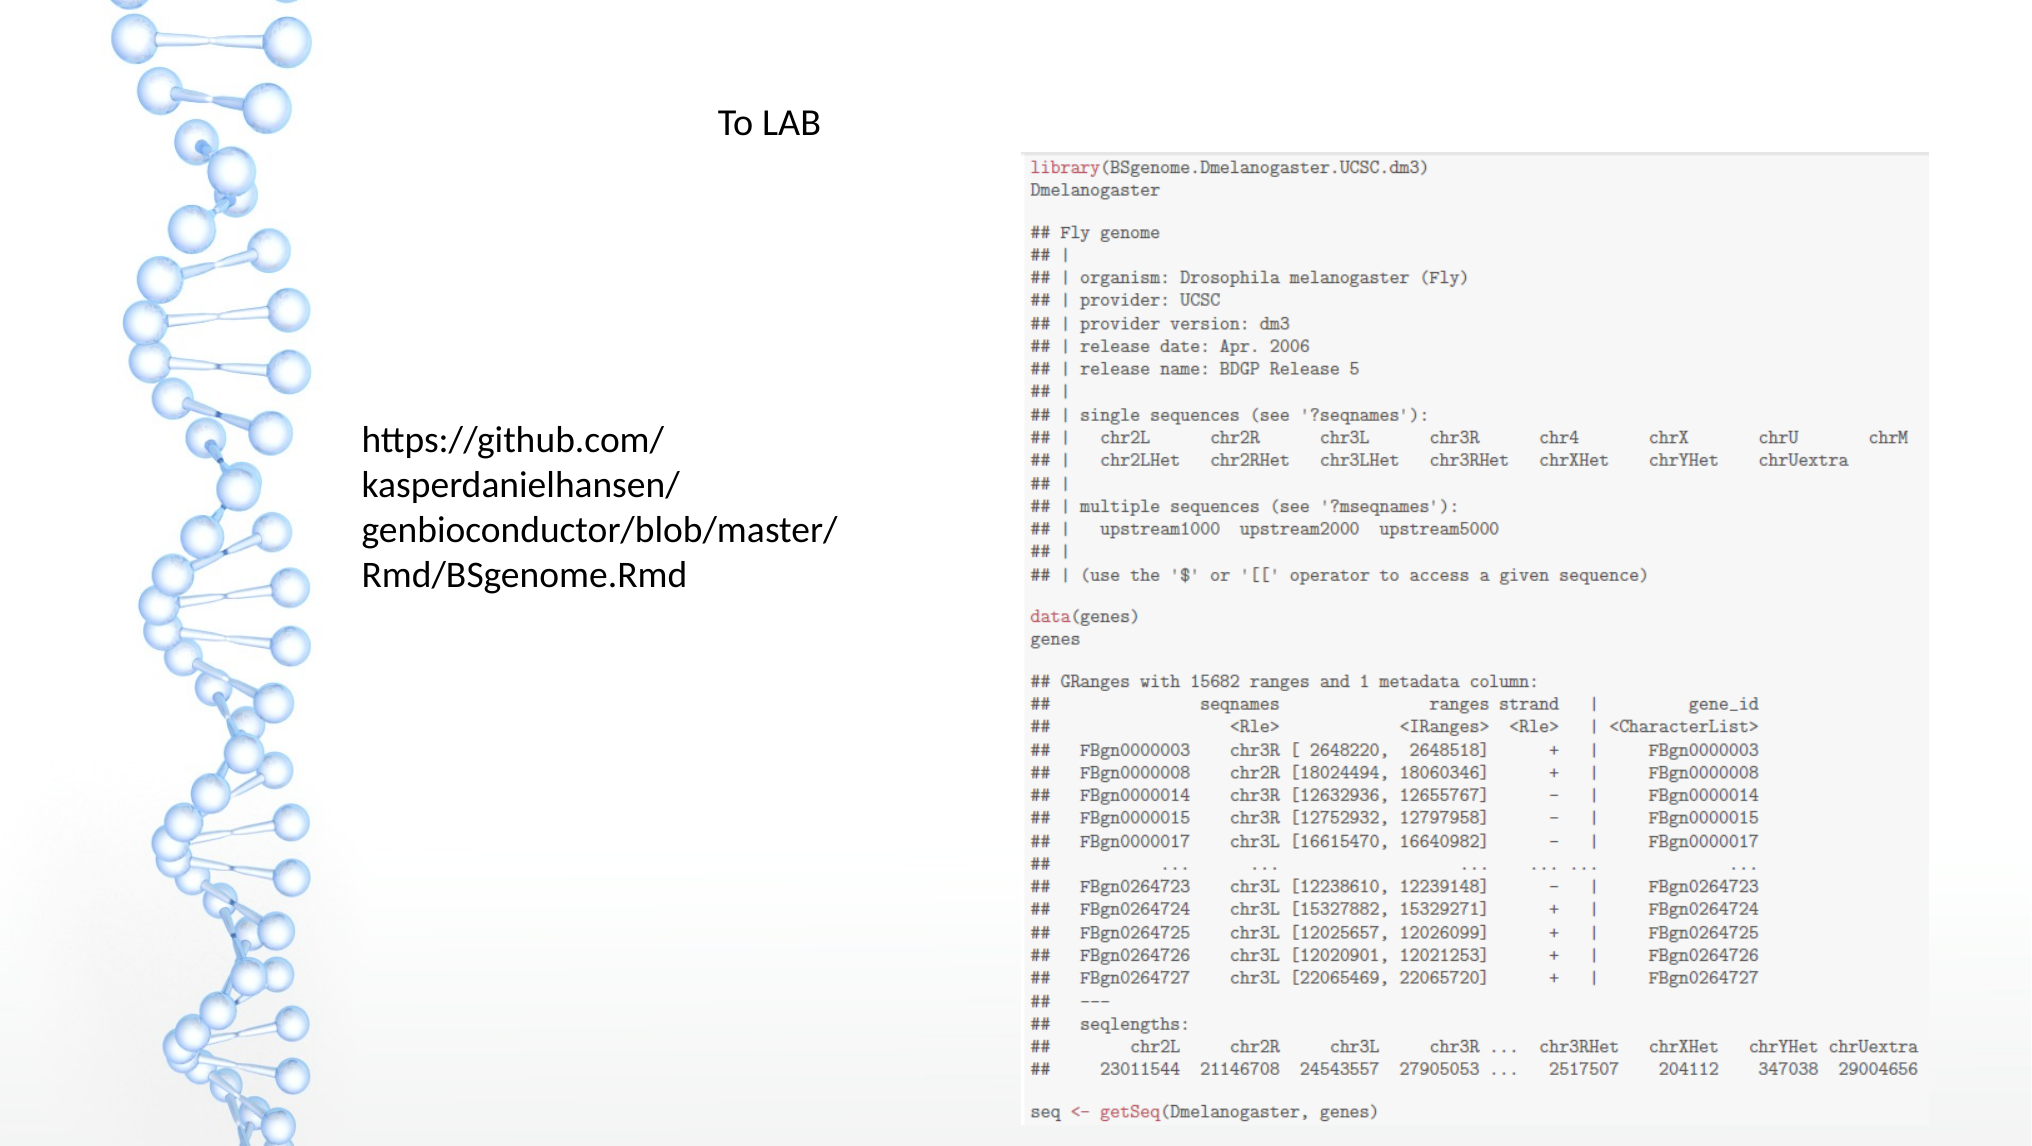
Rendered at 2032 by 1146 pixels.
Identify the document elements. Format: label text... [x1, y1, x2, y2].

text_box https://github.com/kasperdanielhansen/genbioconductor/blob/master/Rmd/BSgenome.Rmd [347, 408, 899, 603]
picture [1021, 152, 1929, 1125]
text_box To LAB [702, 90, 1341, 153]
